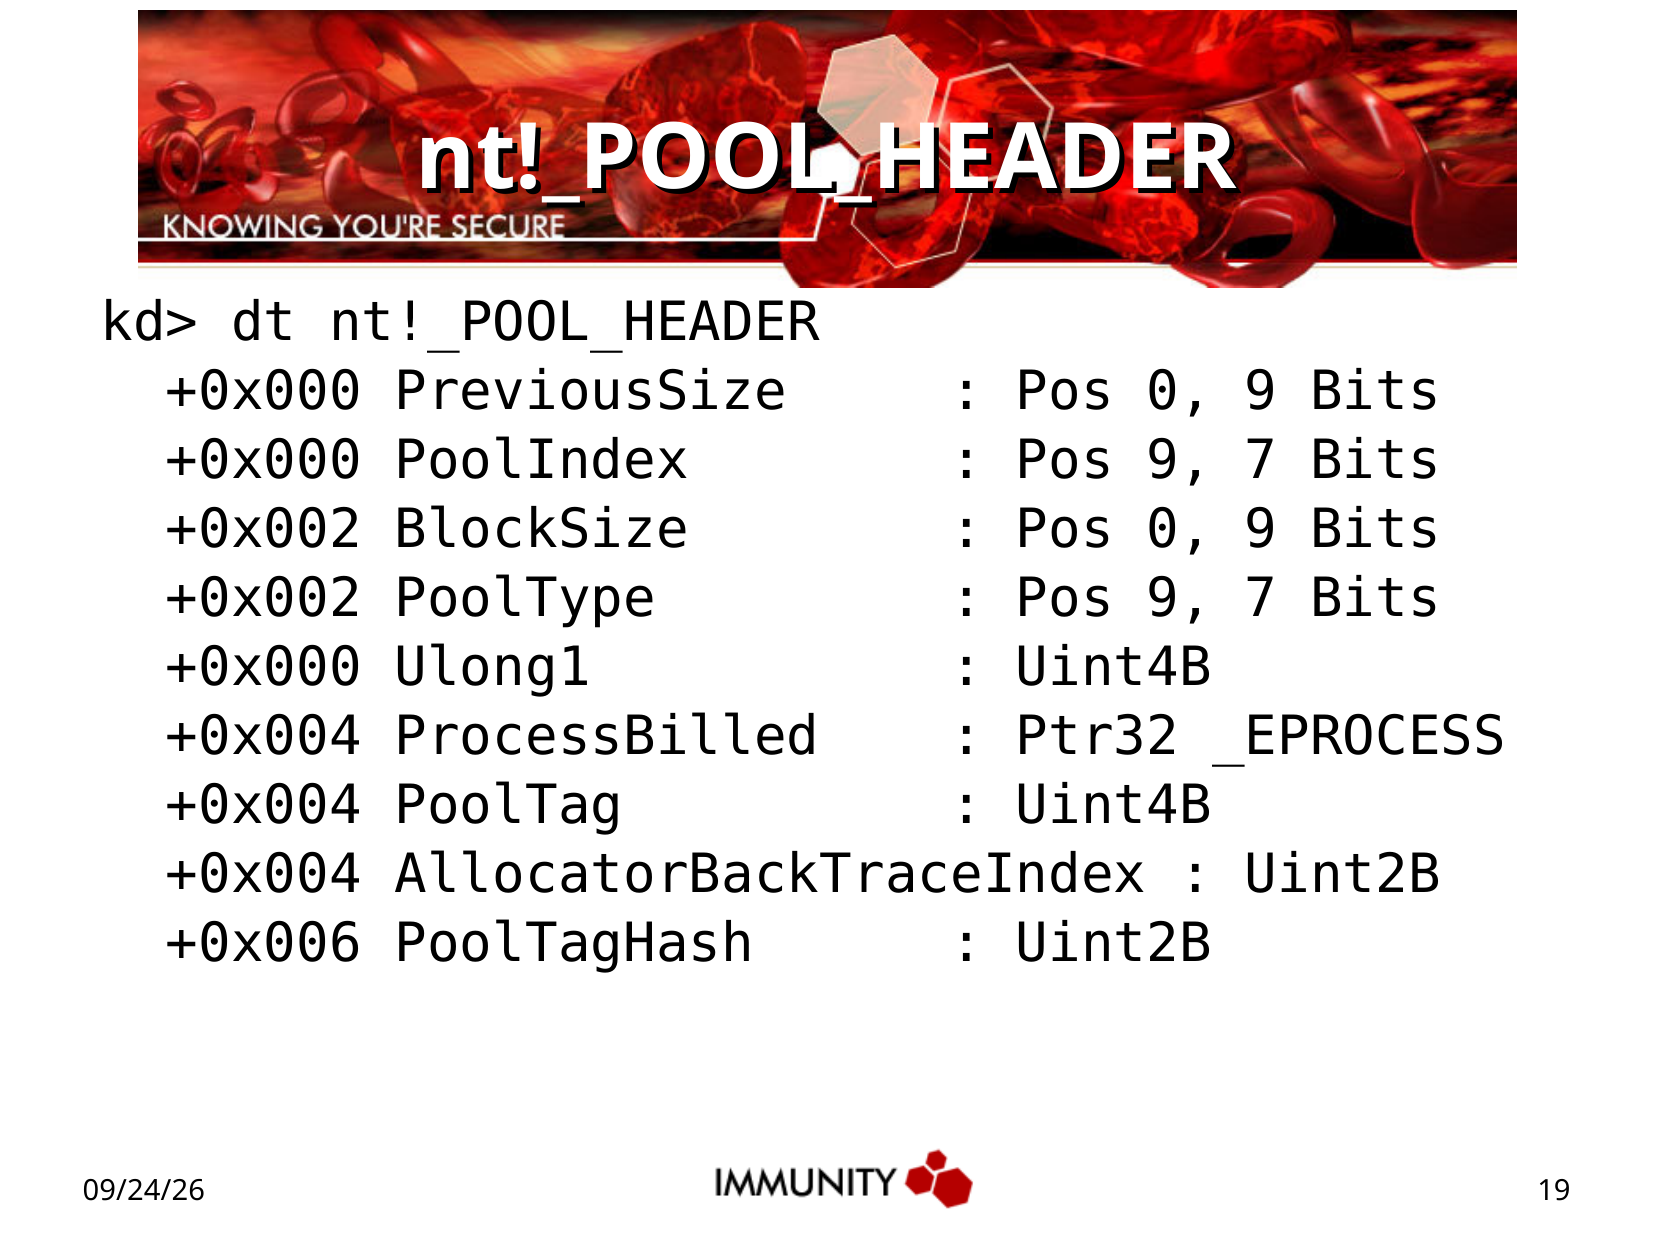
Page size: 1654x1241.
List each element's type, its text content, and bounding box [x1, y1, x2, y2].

picture [138, 10, 1517, 56]
picture [138, 250, 1517, 288]
title nt!_POOL_HEADER [82, 56, 1571, 250]
picture [694, 1130, 984, 1235]
list kd> dt nt!_POOL_HEADER +0x000 PreviousSize : Pos 0, 9 Bits +0x000 PoolIndex : Pos 9, 7 Bits +0x002 BlockSize : Pos 0, 9 Bits +0x002 PoolType : Pos 9, 7 Bits +0x000 Ulong1 : Uint4B +0x004 ProcessBilled : Ptr32 _EPROCESS +0x004 PoolTag : Uint4B +0x004 AllocatorBackTraceIndex : Uint2B +0x006 PoolTagHash : Uint2B [82, 290, 1571, 1094]
